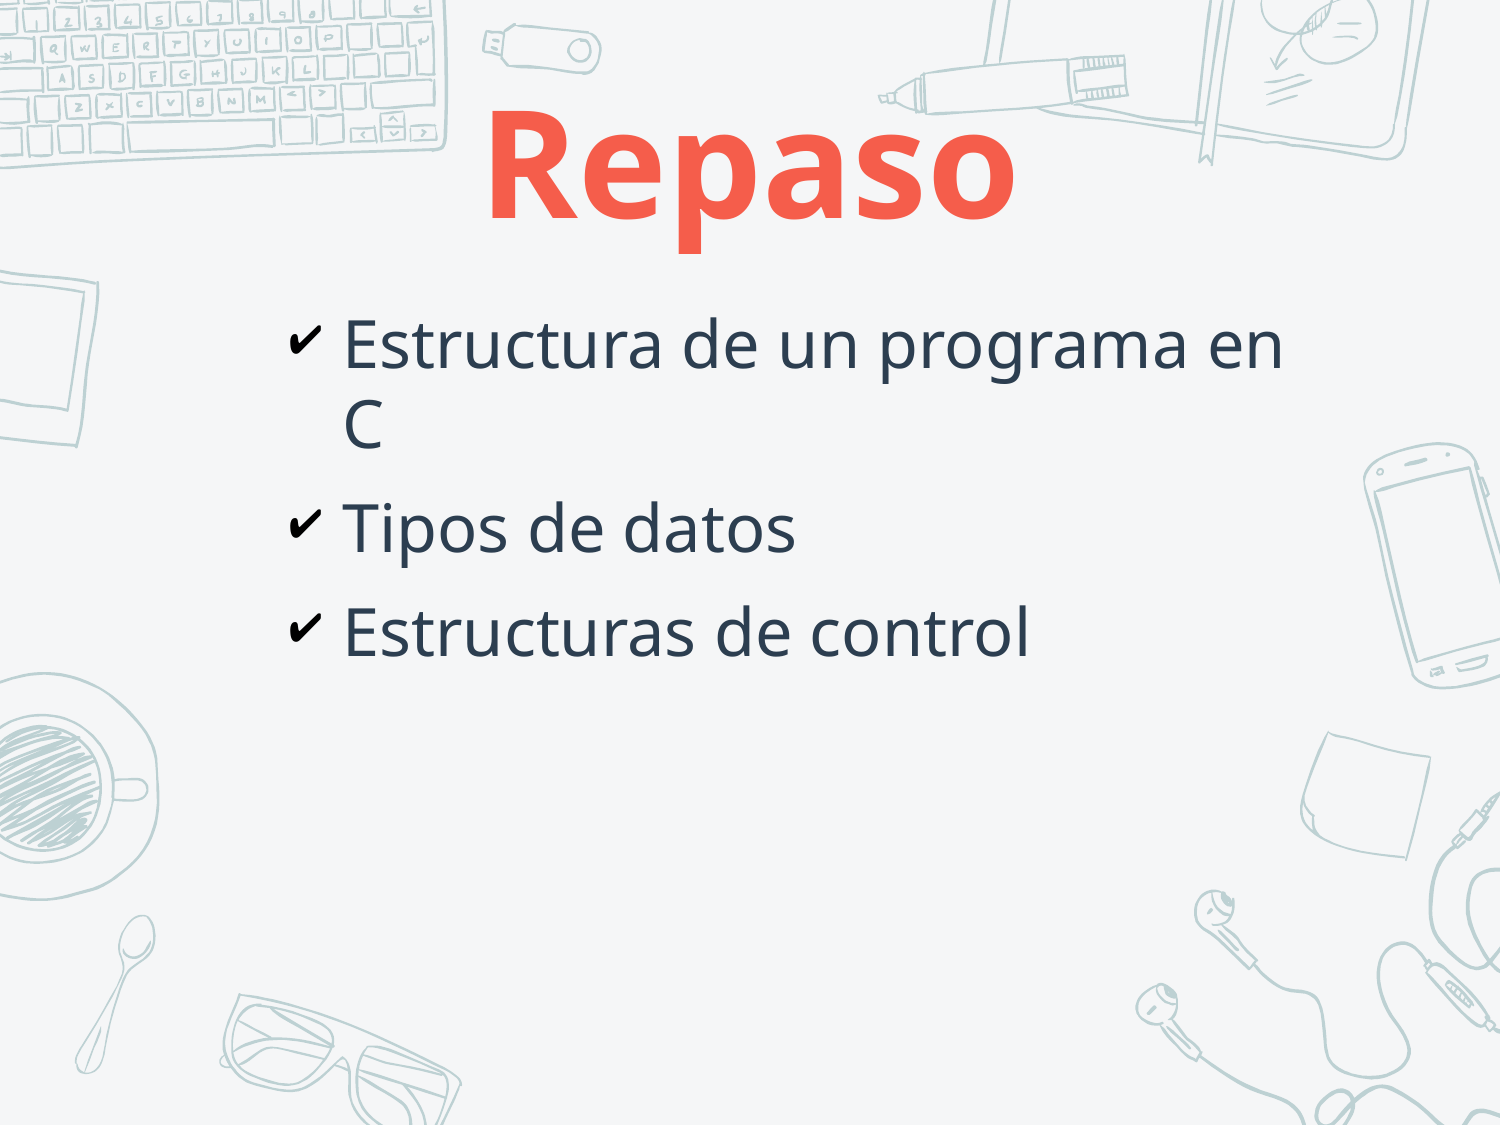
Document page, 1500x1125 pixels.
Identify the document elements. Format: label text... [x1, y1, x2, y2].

title Repaso [185, 136, 1315, 264]
list Estructura de un programa en C Tipos de datos Estructuras de control [185, 287, 1315, 1053]
